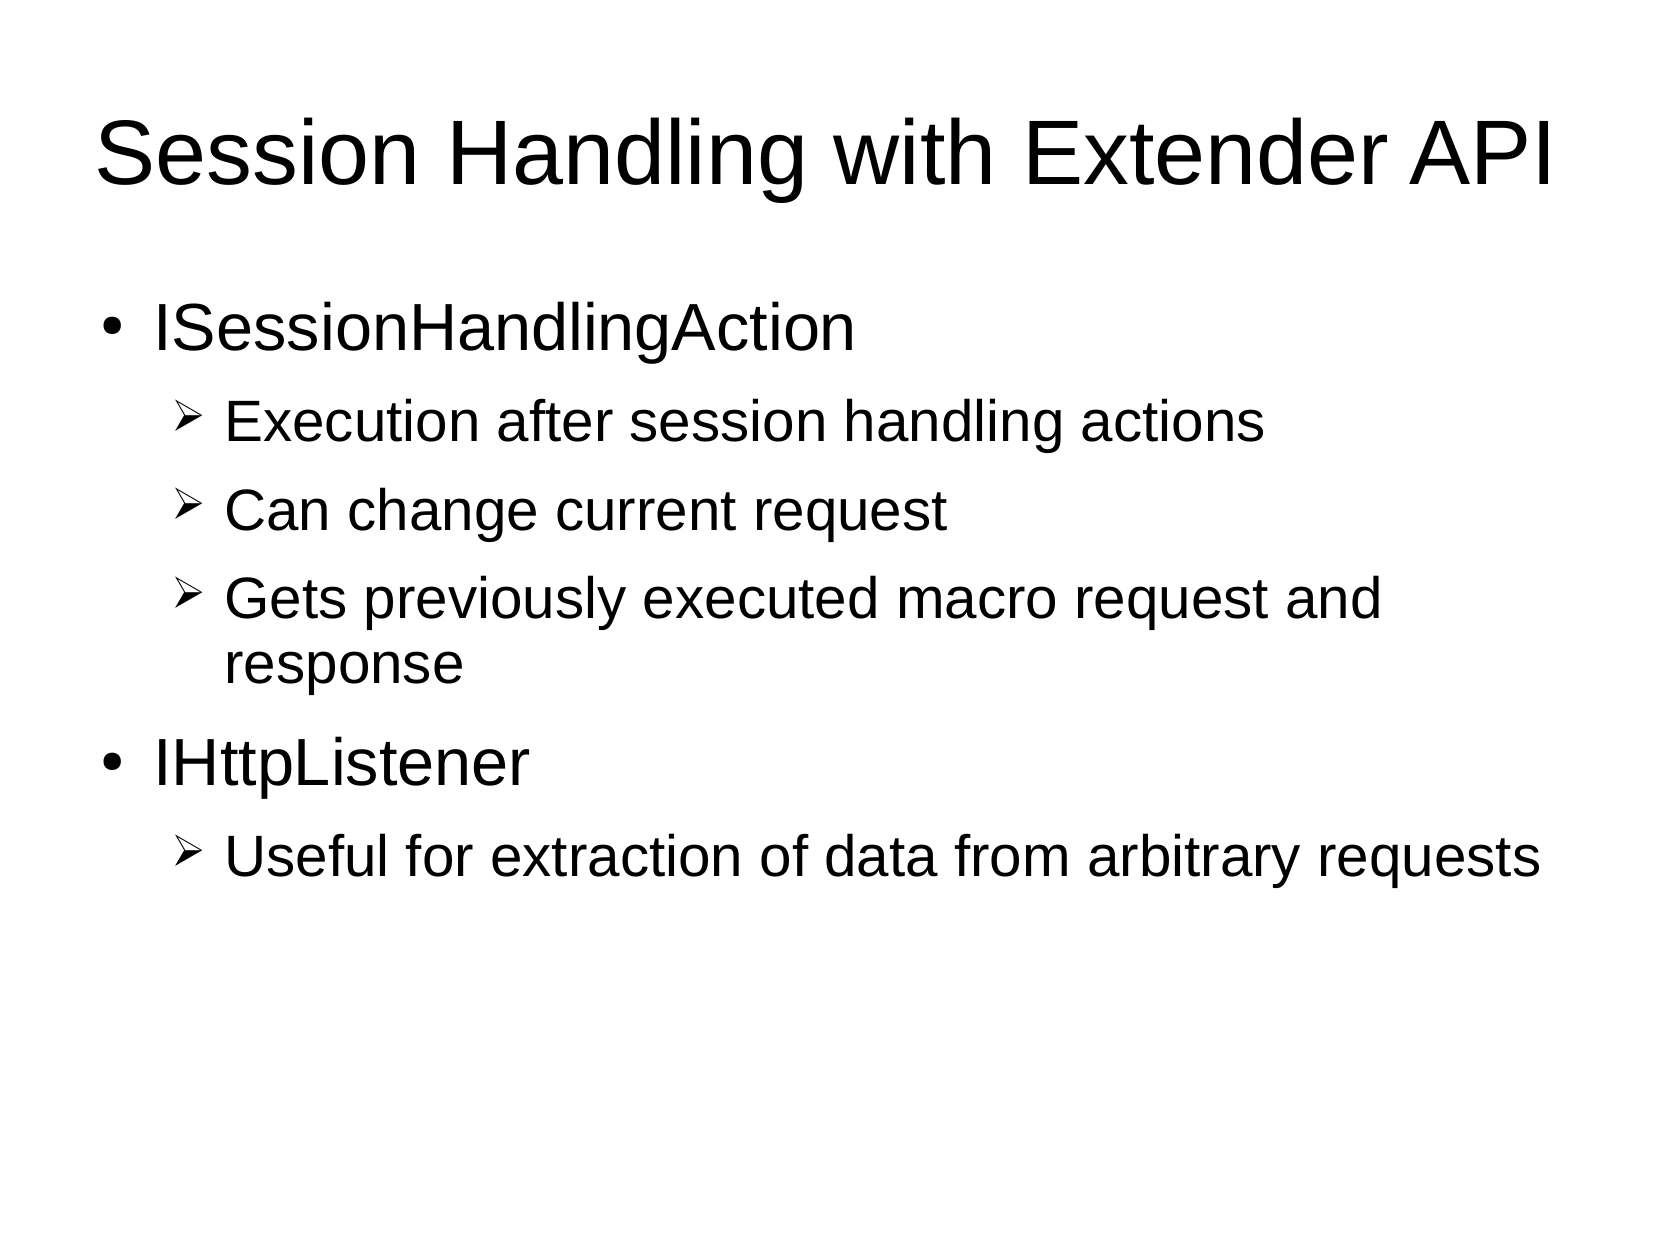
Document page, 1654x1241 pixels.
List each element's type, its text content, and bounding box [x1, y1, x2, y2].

title Session Handling with Extender API [82, 49, 1571, 257]
list ISessionHandlingAction Execution after session handling actions Can change current request Gets previously executed macro request and response IHttpListener Useful for extraction of data from arbitrary requests [82, 290, 1571, 1111]
